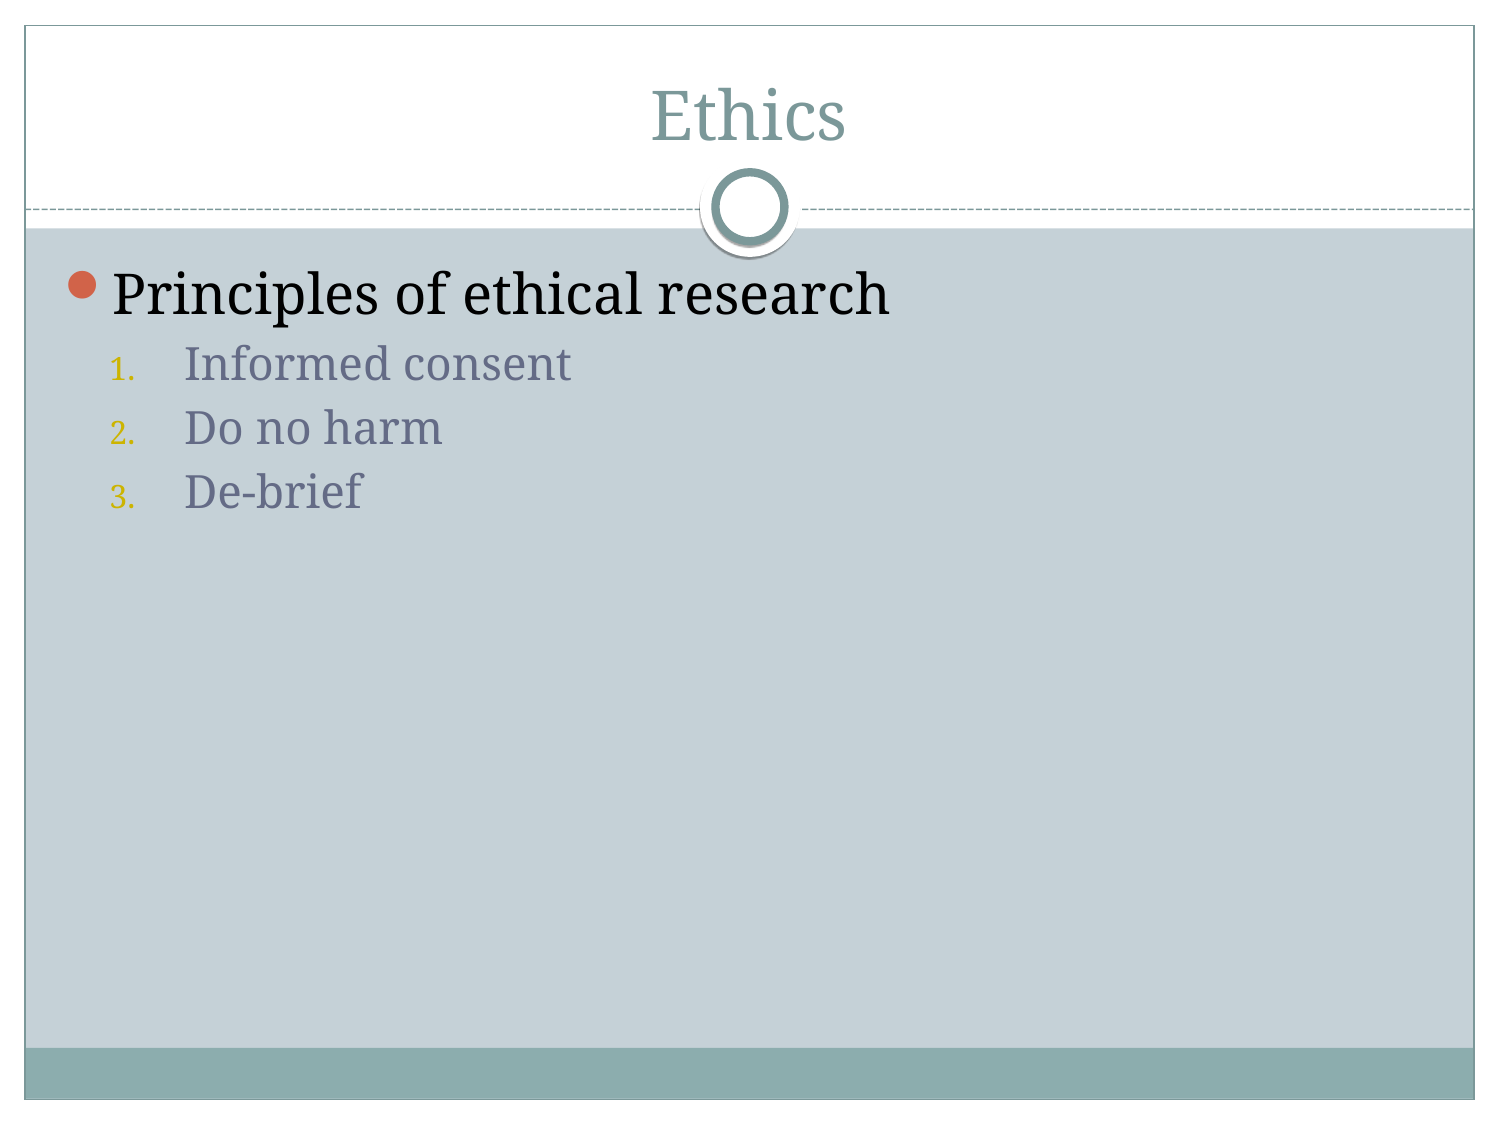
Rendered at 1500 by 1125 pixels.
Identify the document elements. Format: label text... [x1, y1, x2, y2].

title Ethics [49, 37, 1450, 162]
list Principles of ethical research Informed consent Do no harm De-brief [49, 250, 1445, 1001]
